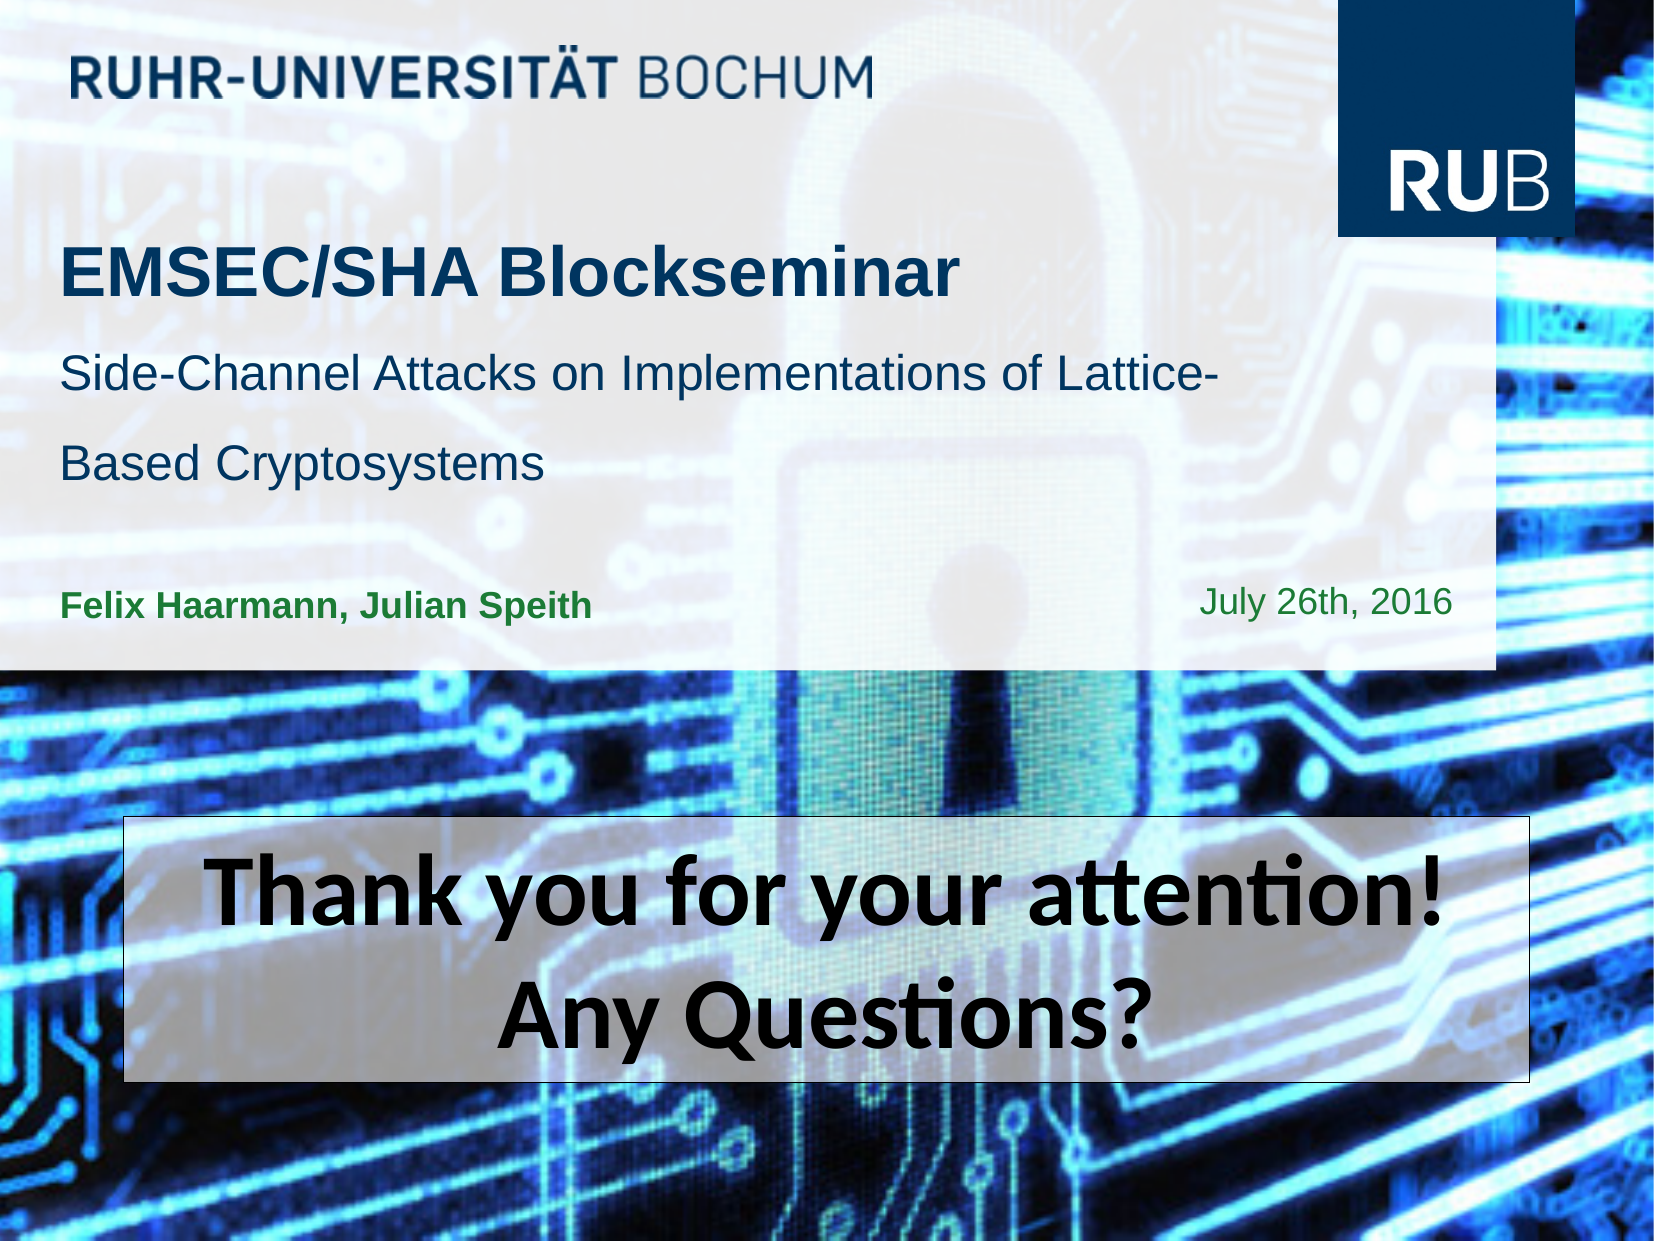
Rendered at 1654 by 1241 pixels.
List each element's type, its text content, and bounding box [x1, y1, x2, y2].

picture [0, 0, 1654, 1241]
text_box EMSEC/SHA Blockseminar Side-Channel Attacks on Implementations of Lattice-Based Cryptosystems Felix Haarmann, Julian Speith [59, 183, 1327, 626]
text_box [0, 0, 1497, 671]
text_box Thank you for your attention! Any Questions? [123, 816, 1530, 1083]
picture [71, 45, 872, 99]
text_box July 26th, 2016 [1184, 569, 1469, 630]
